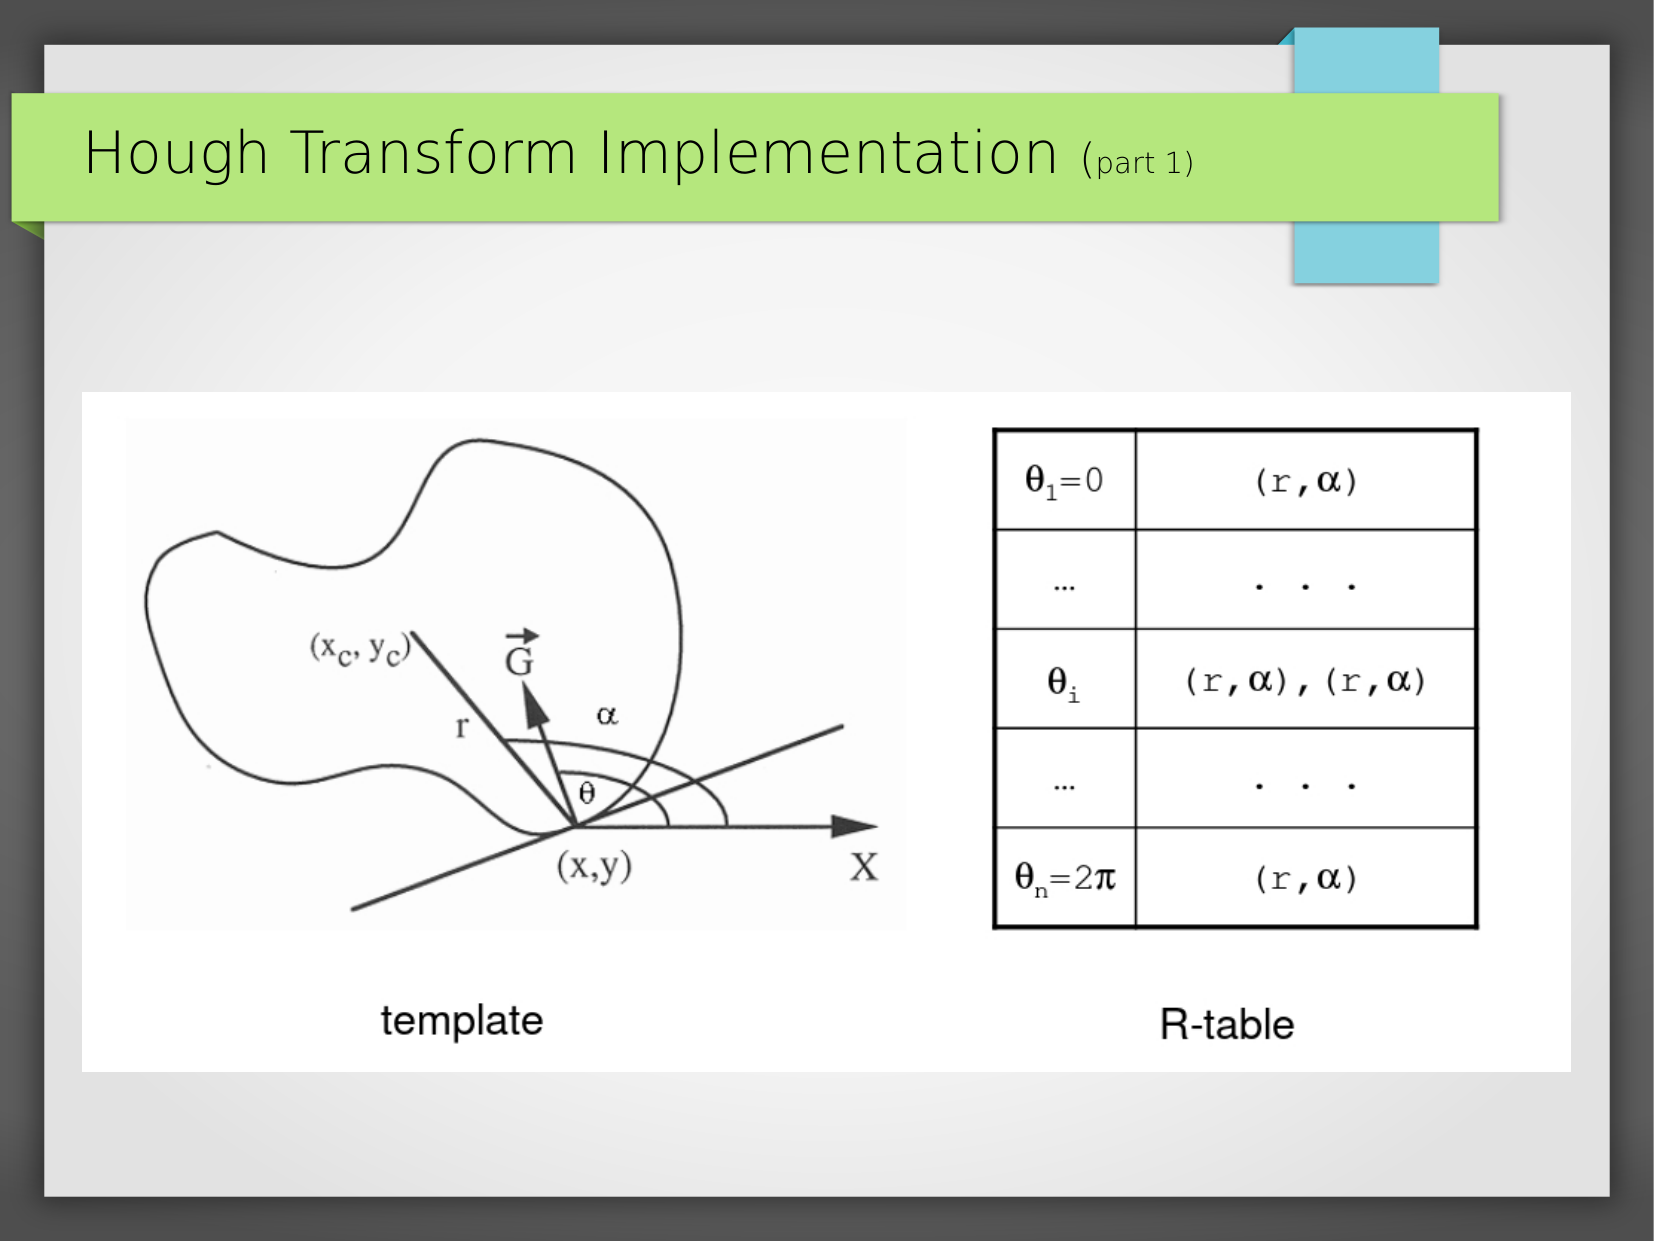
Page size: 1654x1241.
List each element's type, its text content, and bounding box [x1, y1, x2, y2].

title Hough Transform Implementation (part 1) [82, 94, 1264, 213]
picture [0, 0, 1654, 1241]
